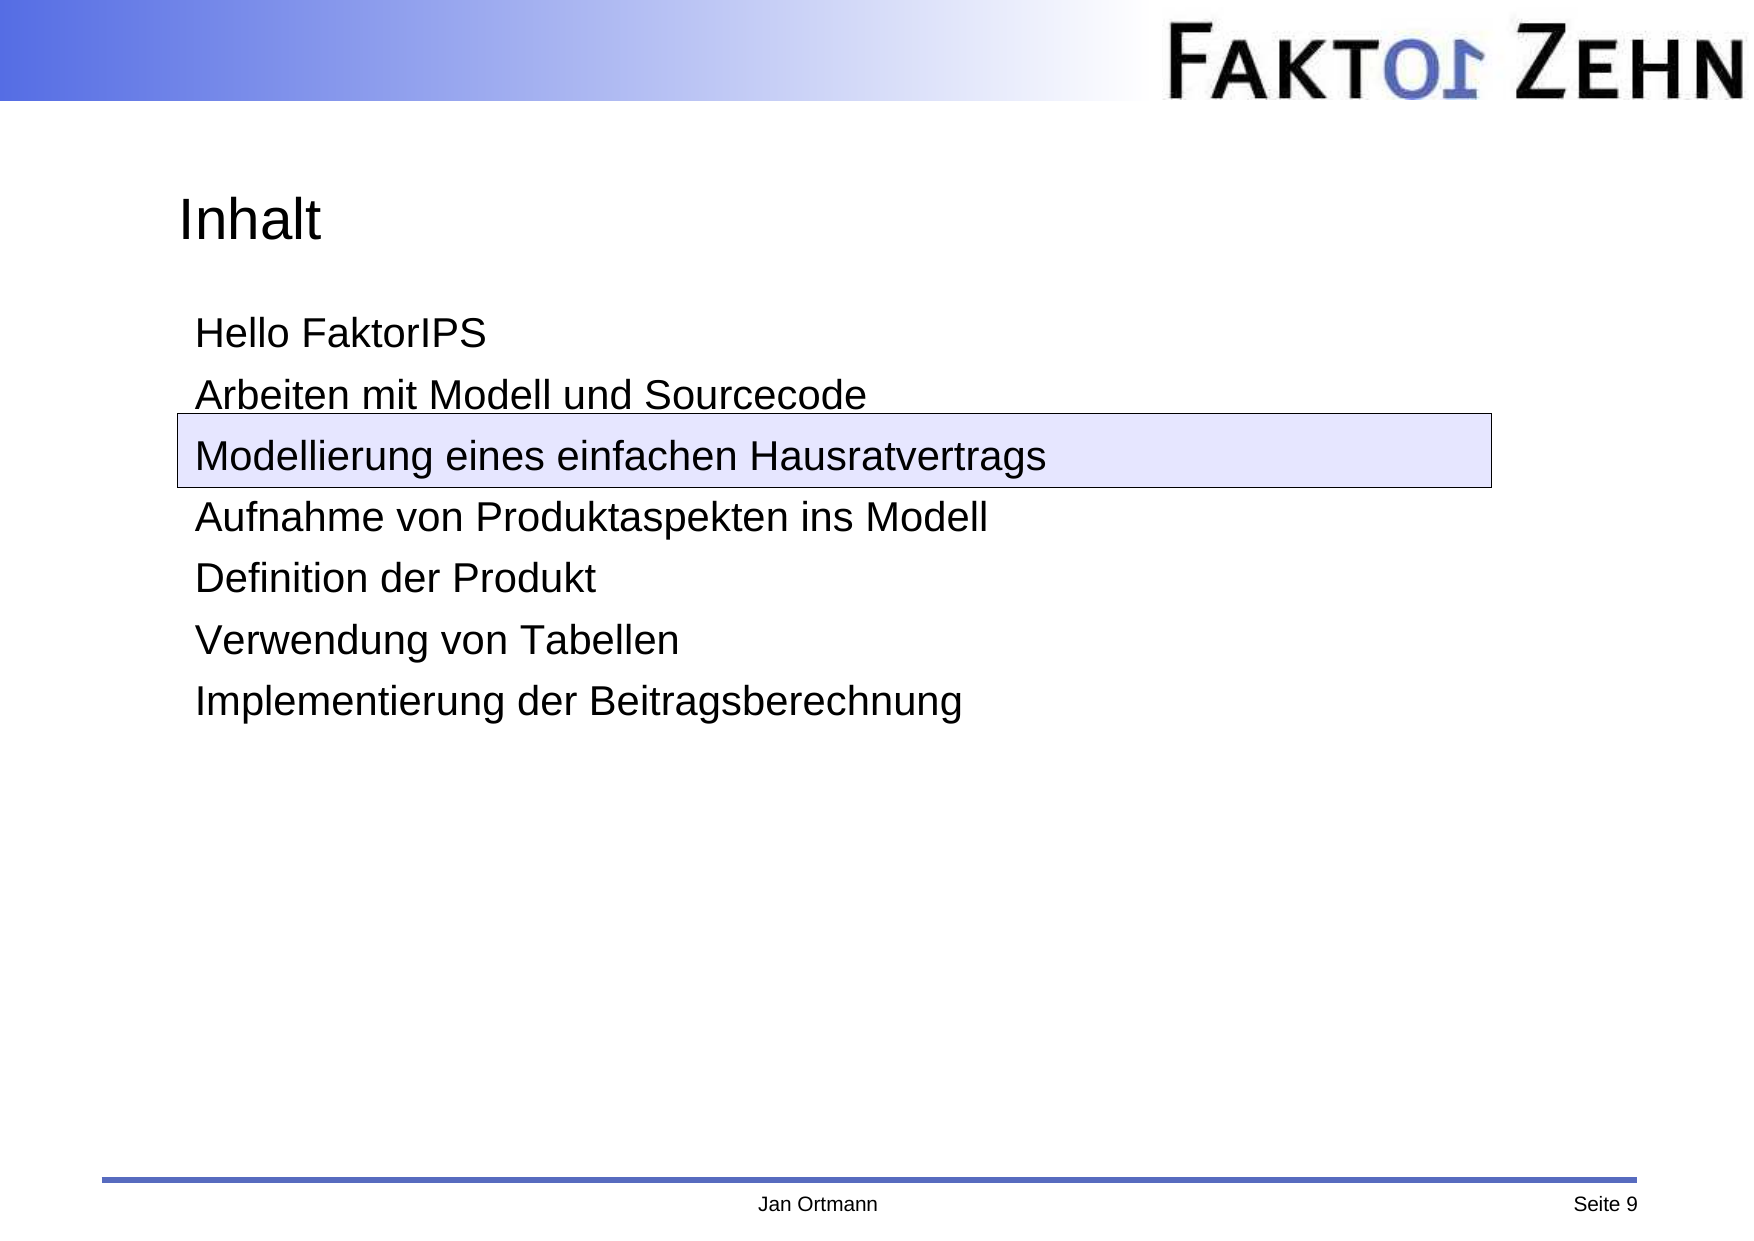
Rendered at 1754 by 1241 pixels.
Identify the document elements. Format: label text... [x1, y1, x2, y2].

picture [1162, 7, 1752, 100]
title Inhalt [178, 142, 1576, 296]
list Hello FaktorIPS Arbeiten mit Modell und Sourcecode Modellierung eines einfachen Hausratvertrags Aufnahme von Produktaspekten ins Modell Definition der Produkt Verwendung von Tabellen Implementierung der Beitragsberechnung [177, 310, 1574, 1078]
